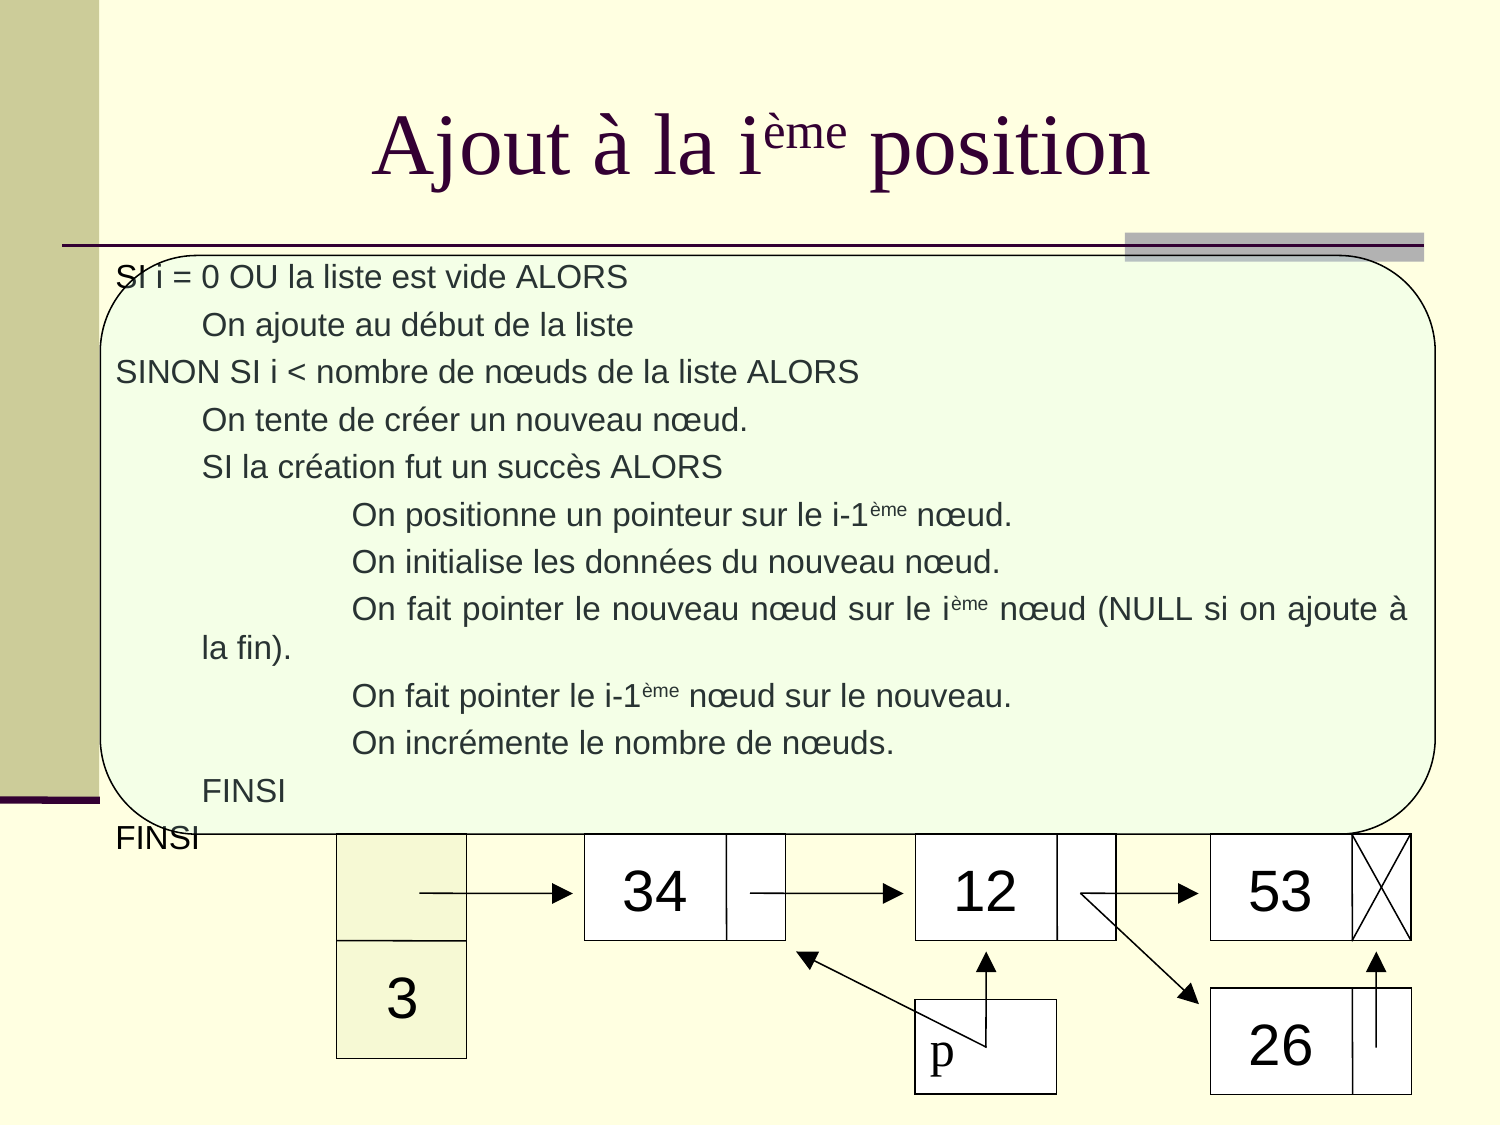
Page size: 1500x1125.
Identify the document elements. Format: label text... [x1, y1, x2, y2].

text_box 34 [608, 845, 715, 932]
text_box [1353, 840, 1380, 933]
title Ajout à la ième position [100, 45, 1424, 234]
text_box [1354, 890, 1409, 941]
text_box 12 [938, 845, 1046, 932]
text_box [1084, 894, 1117, 925]
text_box p [915, 999, 1057, 1095]
text_box [1210, 987, 1351, 1095]
text_box [100, 255, 1436, 941]
text_box 3 [371, 952, 443, 1038]
text_box 26 [1234, 999, 1341, 1085]
text_box [1383, 835, 1412, 938]
text_box [336, 942, 467, 1059]
text_box p [915, 999, 985, 1045]
text_box 53 [1233, 845, 1341, 932]
text_box [1354, 987, 1412, 1095]
text_box SI i = 0 OU la liste est vide ALORS On ajoute au début de la liste SINON SI i < nombre de nœuds de la liste ALORS On tente de créer un nouveau nœud. SI la création fut un succès ALORS On positionne un pointeur sur le i-1ème nœud. On initialise les données du nouveau nœud. On fait pointer le nouveau nœud sur le ième nœud (NULL si on ajoute à la fin). On fait pointer le i-1ème nœud sur le nouveau. On incrémente le nombre de nœuds. FINSI FINSI [99, 249, 1423, 835]
